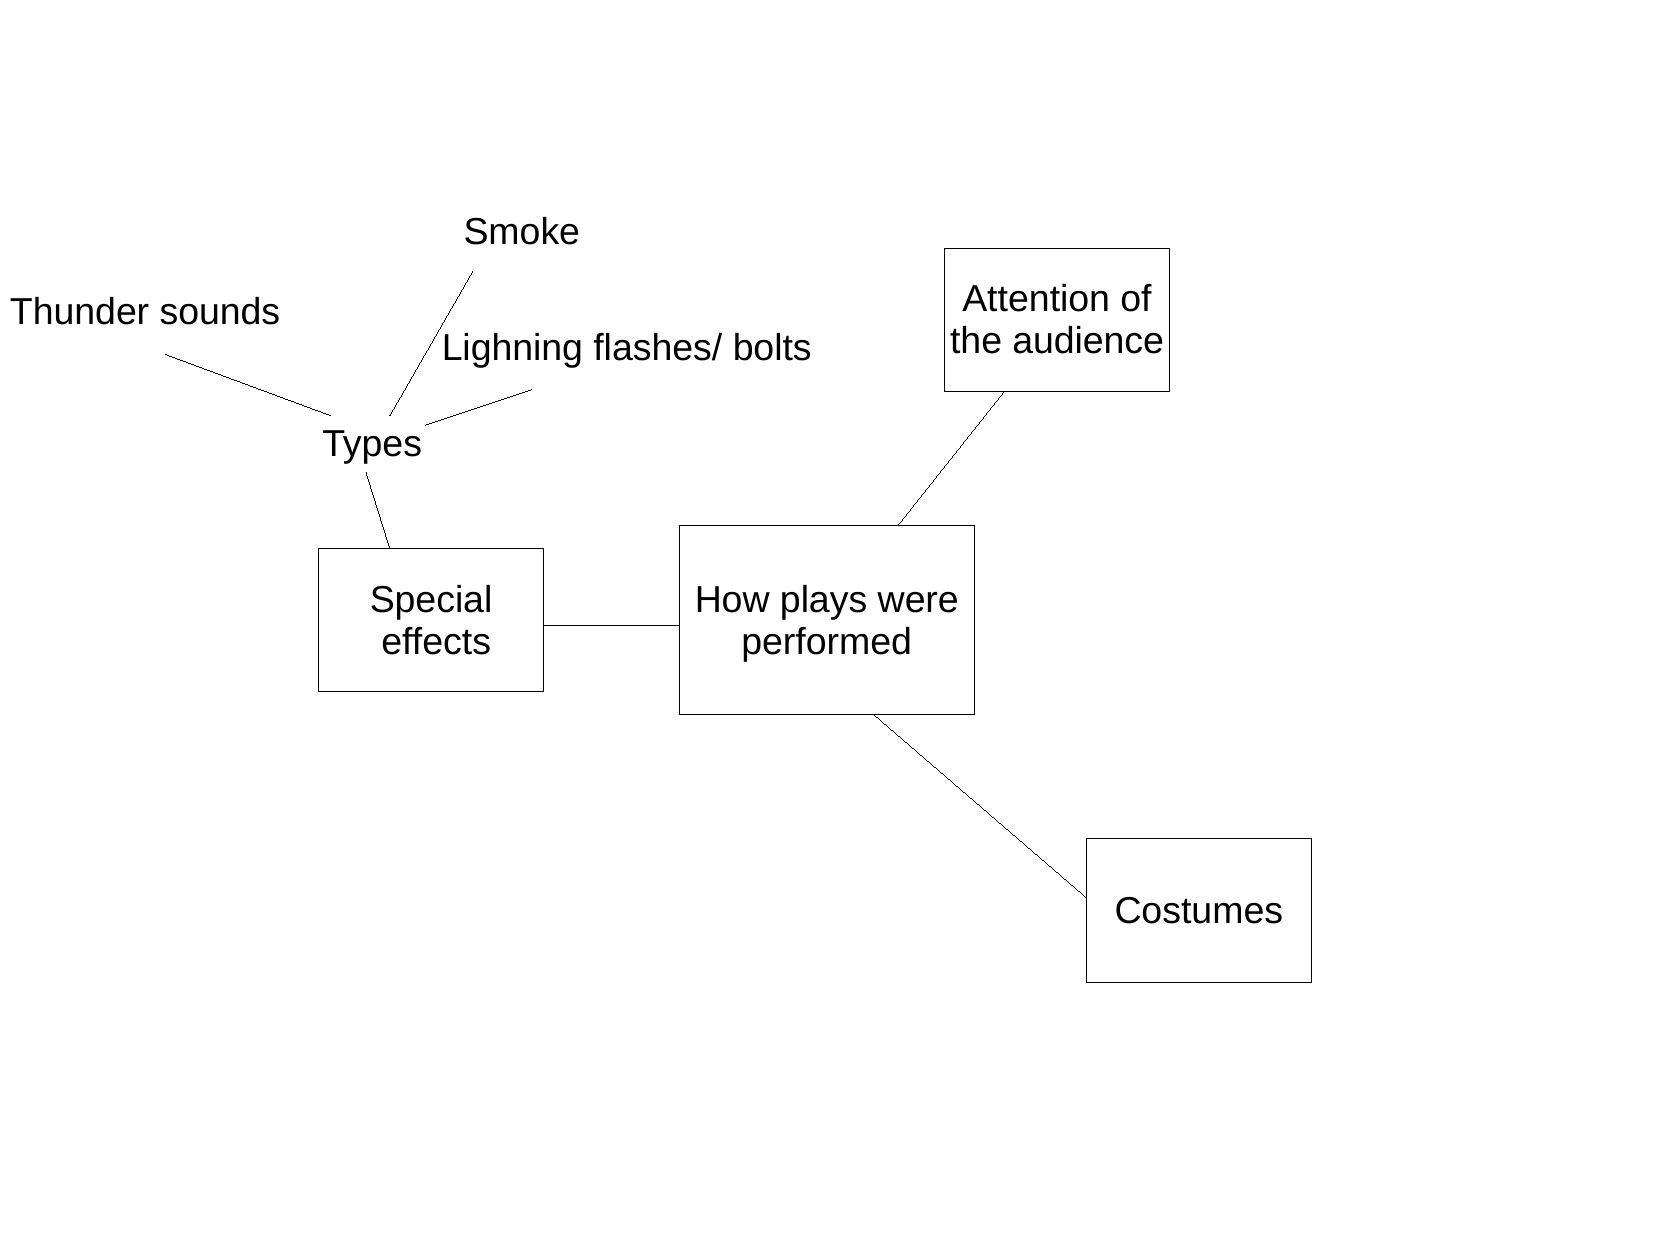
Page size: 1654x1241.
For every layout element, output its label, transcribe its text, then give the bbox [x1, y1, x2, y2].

text_box Thunder sounds [0, 283, 296, 341]
text_box Lighning flashes/ bolts [427, 318, 827, 376]
text_box Costumes [1086, 838, 1312, 983]
text_box Smoke [448, 202, 595, 260]
text_box Special effects [318, 548, 544, 692]
text_box Types [307, 415, 438, 473]
text_box How plays were performed [679, 525, 975, 715]
text_box Attention of the audience [944, 248, 1170, 392]
